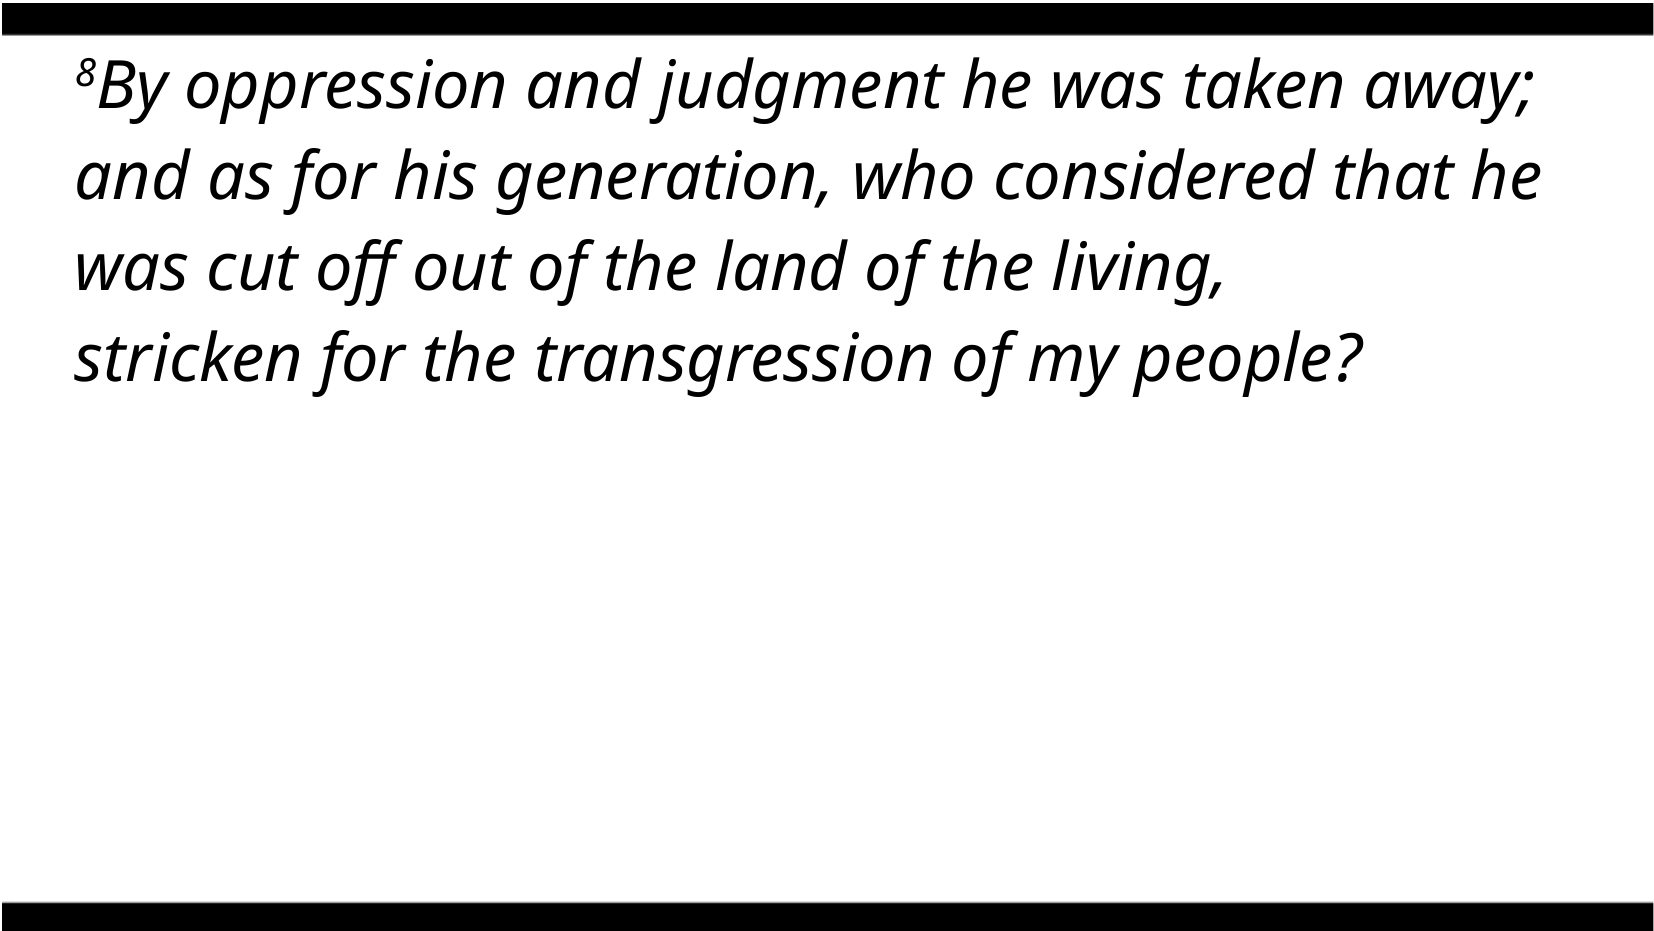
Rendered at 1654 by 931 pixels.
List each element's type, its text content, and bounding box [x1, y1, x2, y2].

picture [2, 3, 1654, 931]
text_box 8By oppression and judgment he was taken away; and as for his generation, who considered that he was cut off out of the land of the living, stricken for the transgression of my people? [60, 30, 1606, 421]
